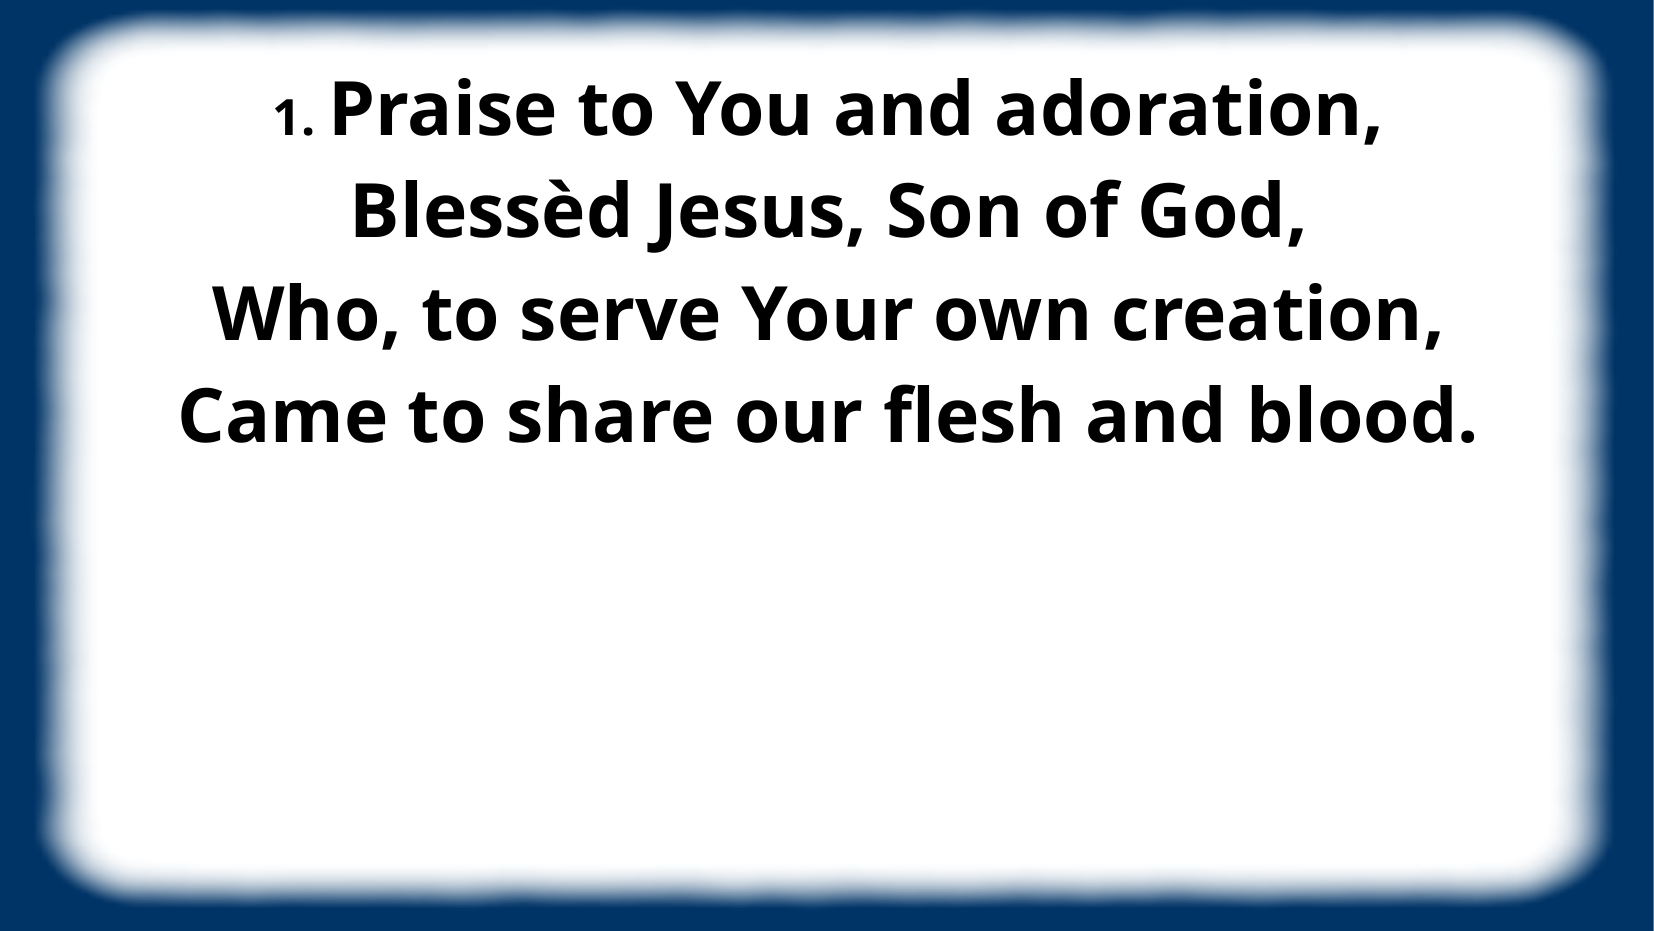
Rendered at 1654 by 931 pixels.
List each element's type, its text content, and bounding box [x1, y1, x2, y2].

text_box 1. Praise to You and adoration, Blessèd Jesus, Son of God, Who, to serve Your own creation, Came to share our flesh and blood. [108, 48, 1549, 463]
picture [0, 0, 1654, 931]
